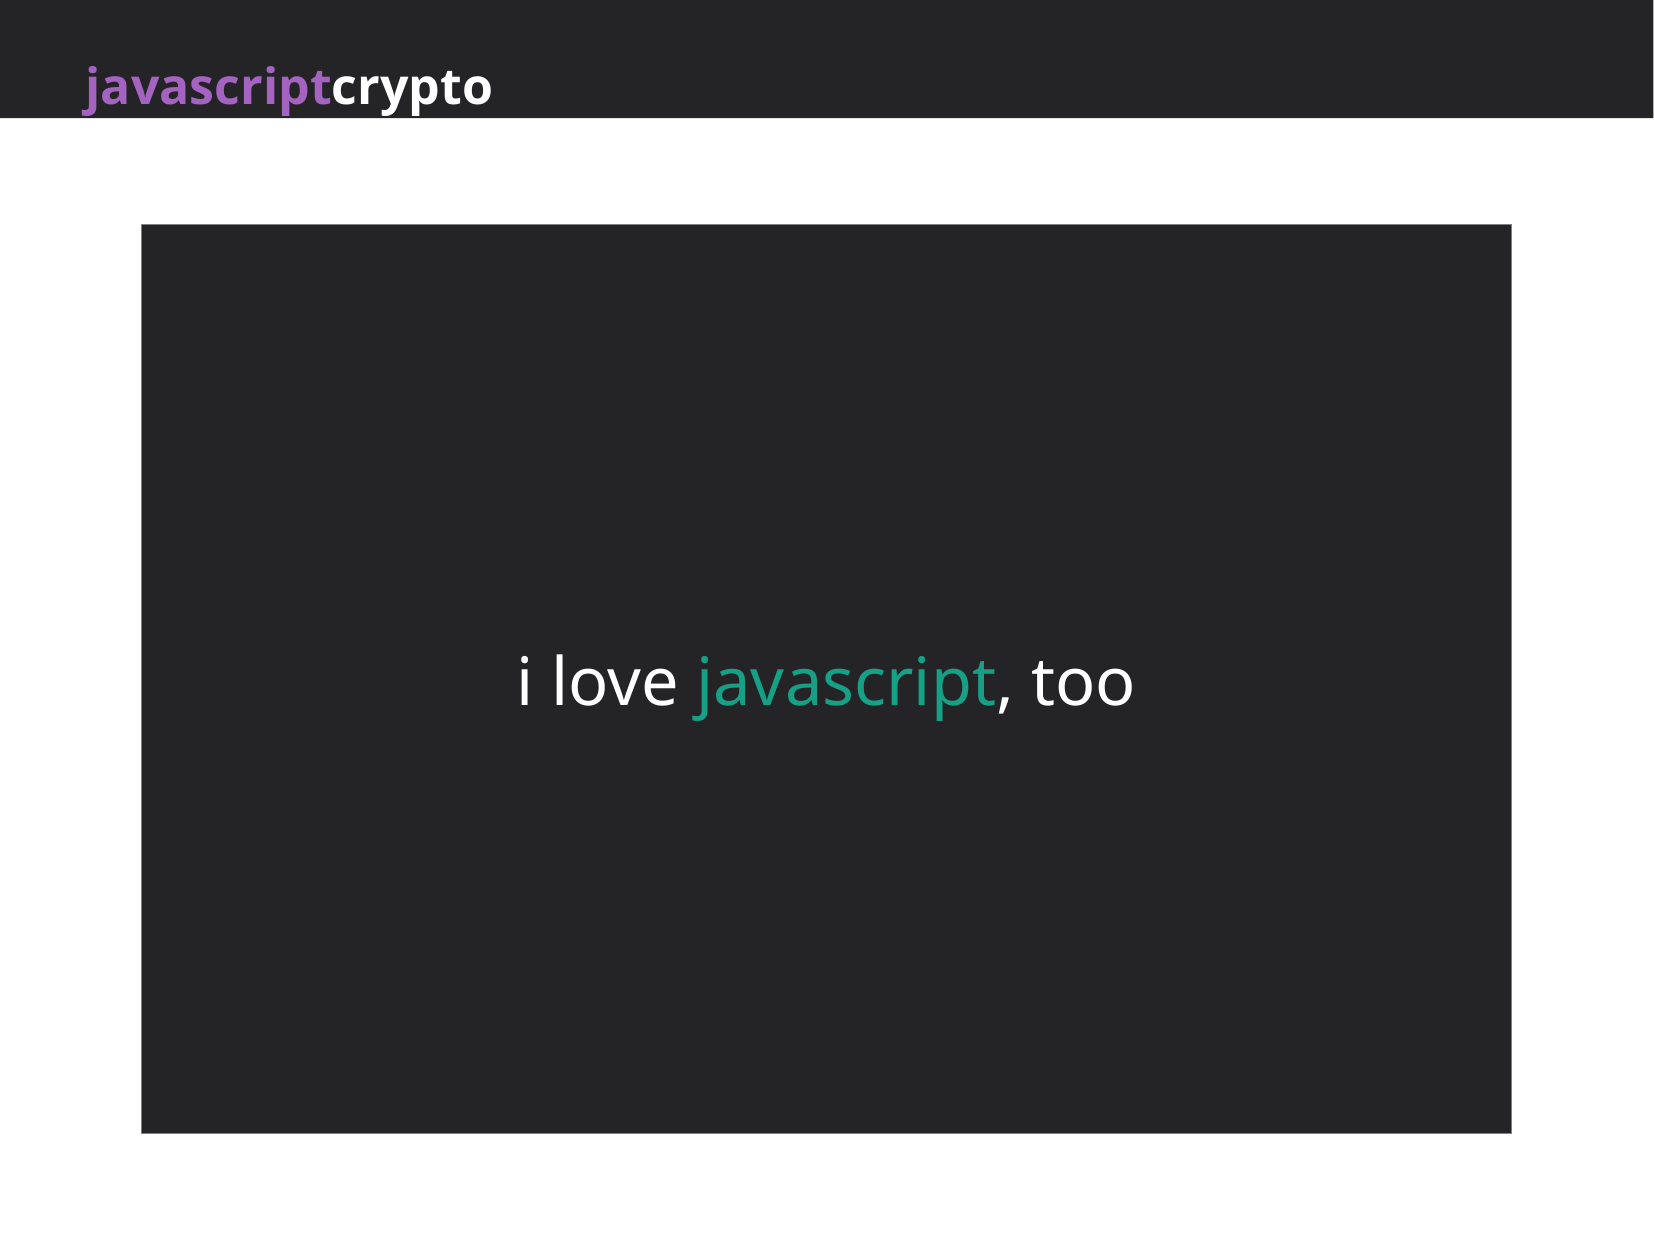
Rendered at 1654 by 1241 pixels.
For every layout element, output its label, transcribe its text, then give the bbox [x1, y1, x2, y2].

text_box [165, 531, 1441, 1087]
text_box [0, 0, 1654, 119]
text_box i love javascript, too [141, 224, 1512, 1134]
text_box javascriptcrypto [70, 43, 544, 119]
